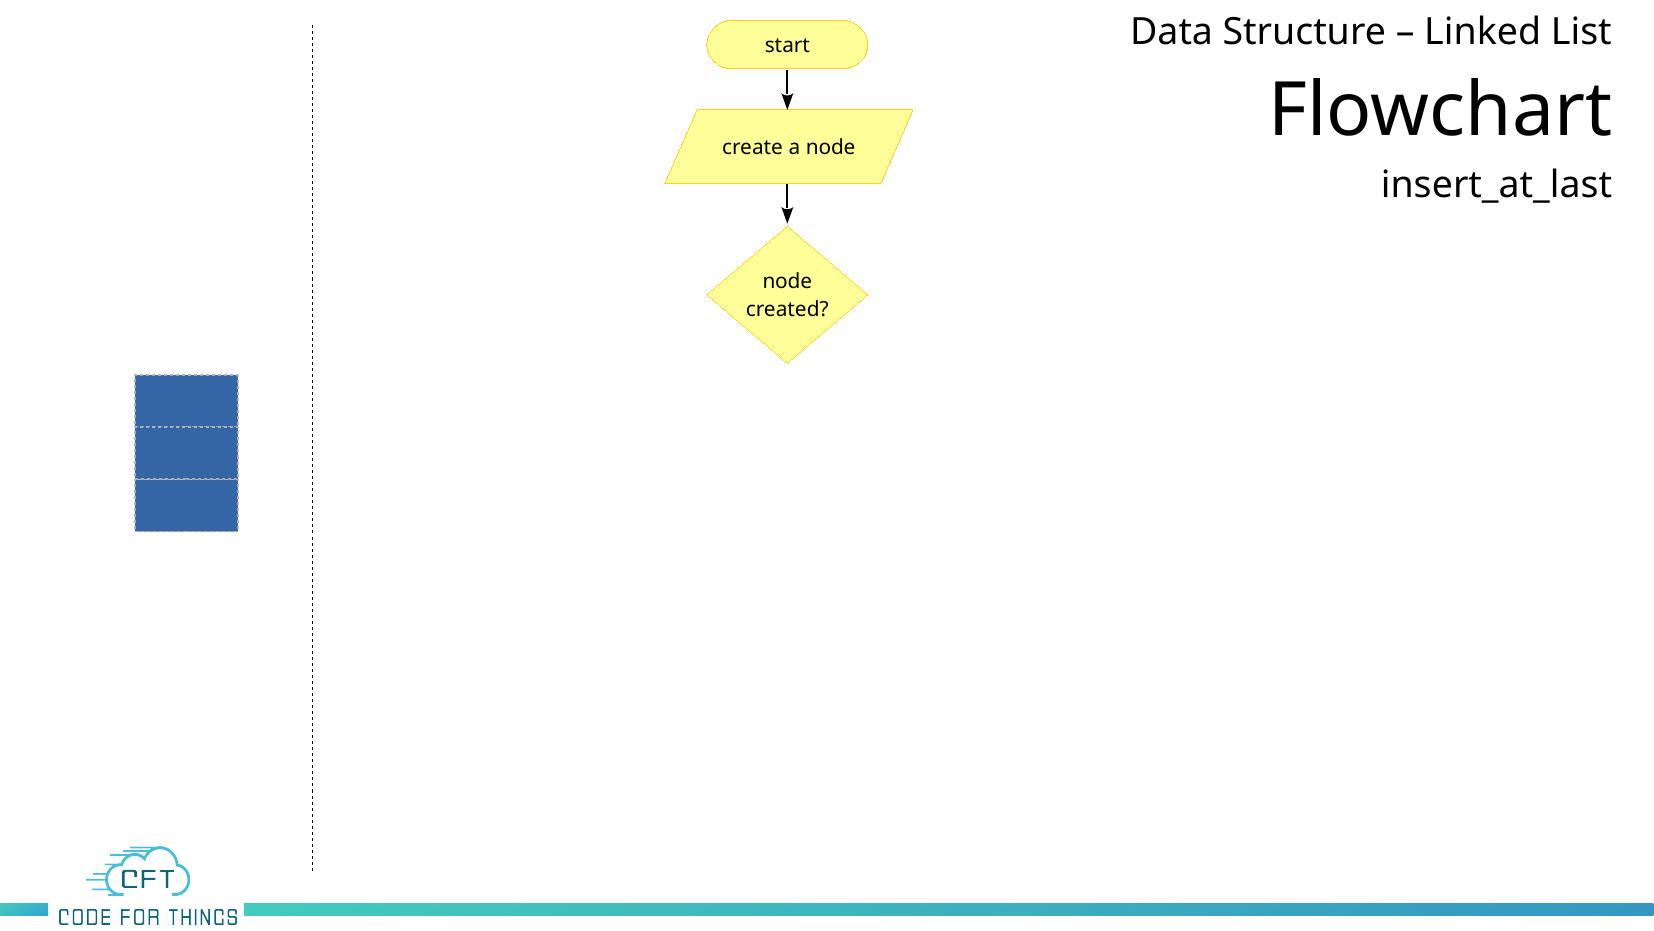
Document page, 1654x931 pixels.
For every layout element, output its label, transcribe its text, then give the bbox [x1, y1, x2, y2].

text_box [135, 375, 238, 532]
text_box node created? [706, 225, 868, 364]
title Data Structure – Linked List Flowchart insert_at_last [1093, 0, 1613, 216]
text_box start [706, 20, 868, 69]
picture [59, 846, 237, 925]
text_box create a node [664, 109, 913, 184]
